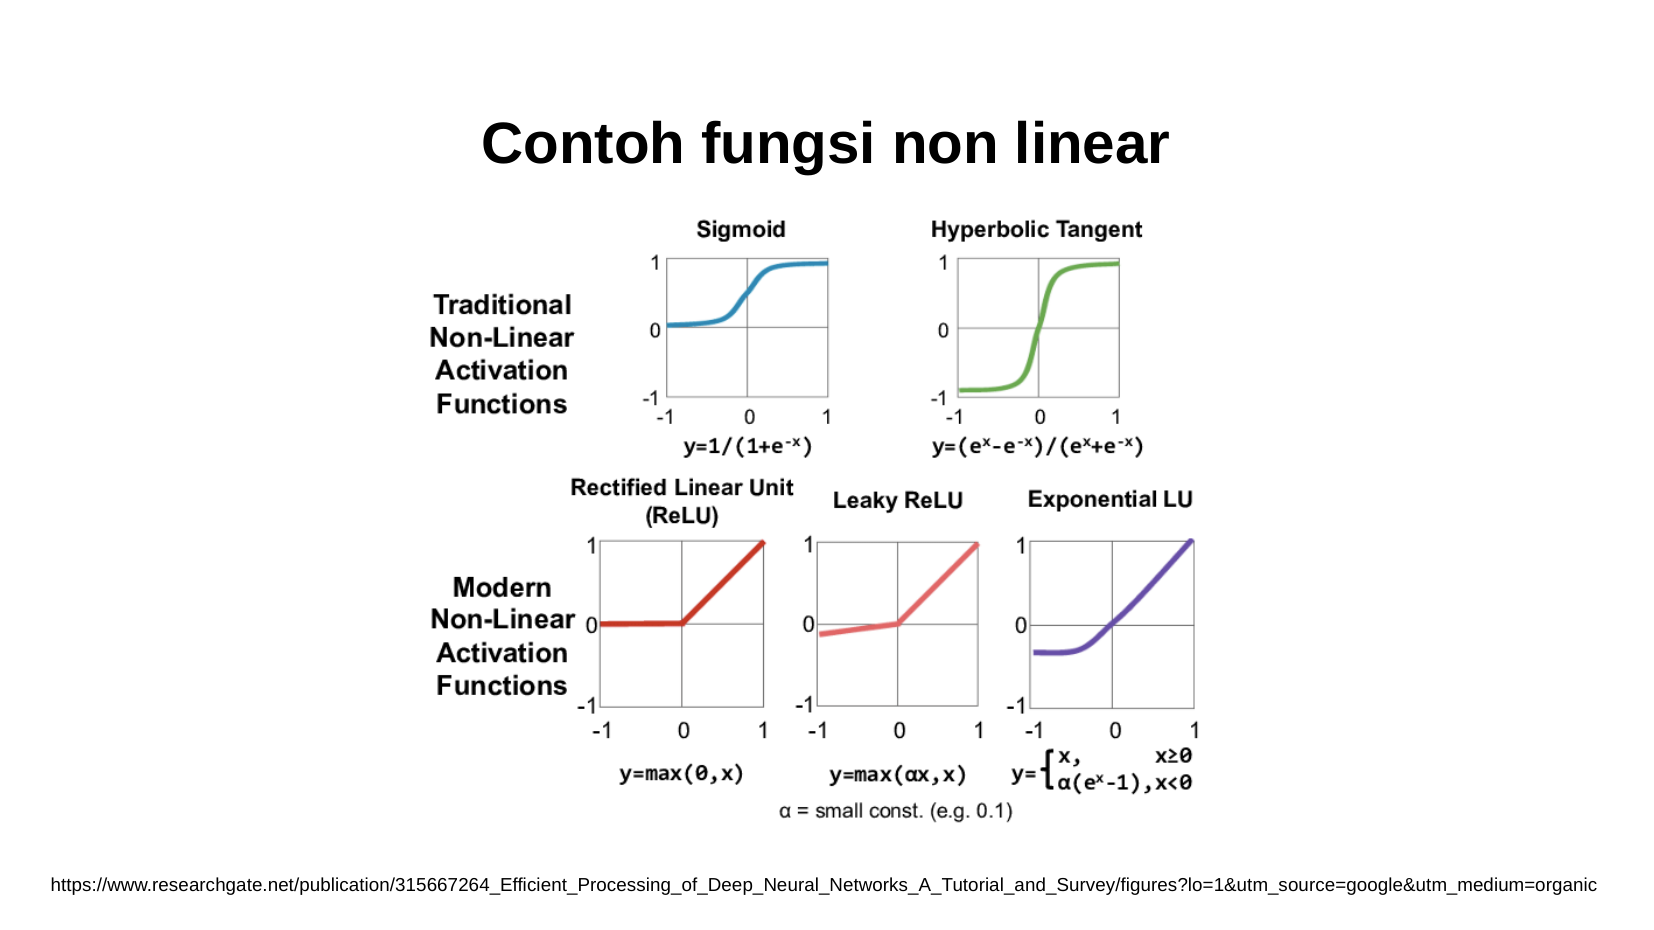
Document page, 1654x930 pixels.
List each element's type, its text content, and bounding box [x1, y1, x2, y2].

picture [420, 209, 1211, 827]
text_box https://www.researchgate.net/publication/315667264_Efficient_Processing_of_Deep_Neural_Networks_A_Tutorial_and_Survey/figures?lo=1&utm_source=google&utm_medium=organic [35, 866, 1635, 904]
title Contoh fungsi non linear [82, 90, 1571, 197]
